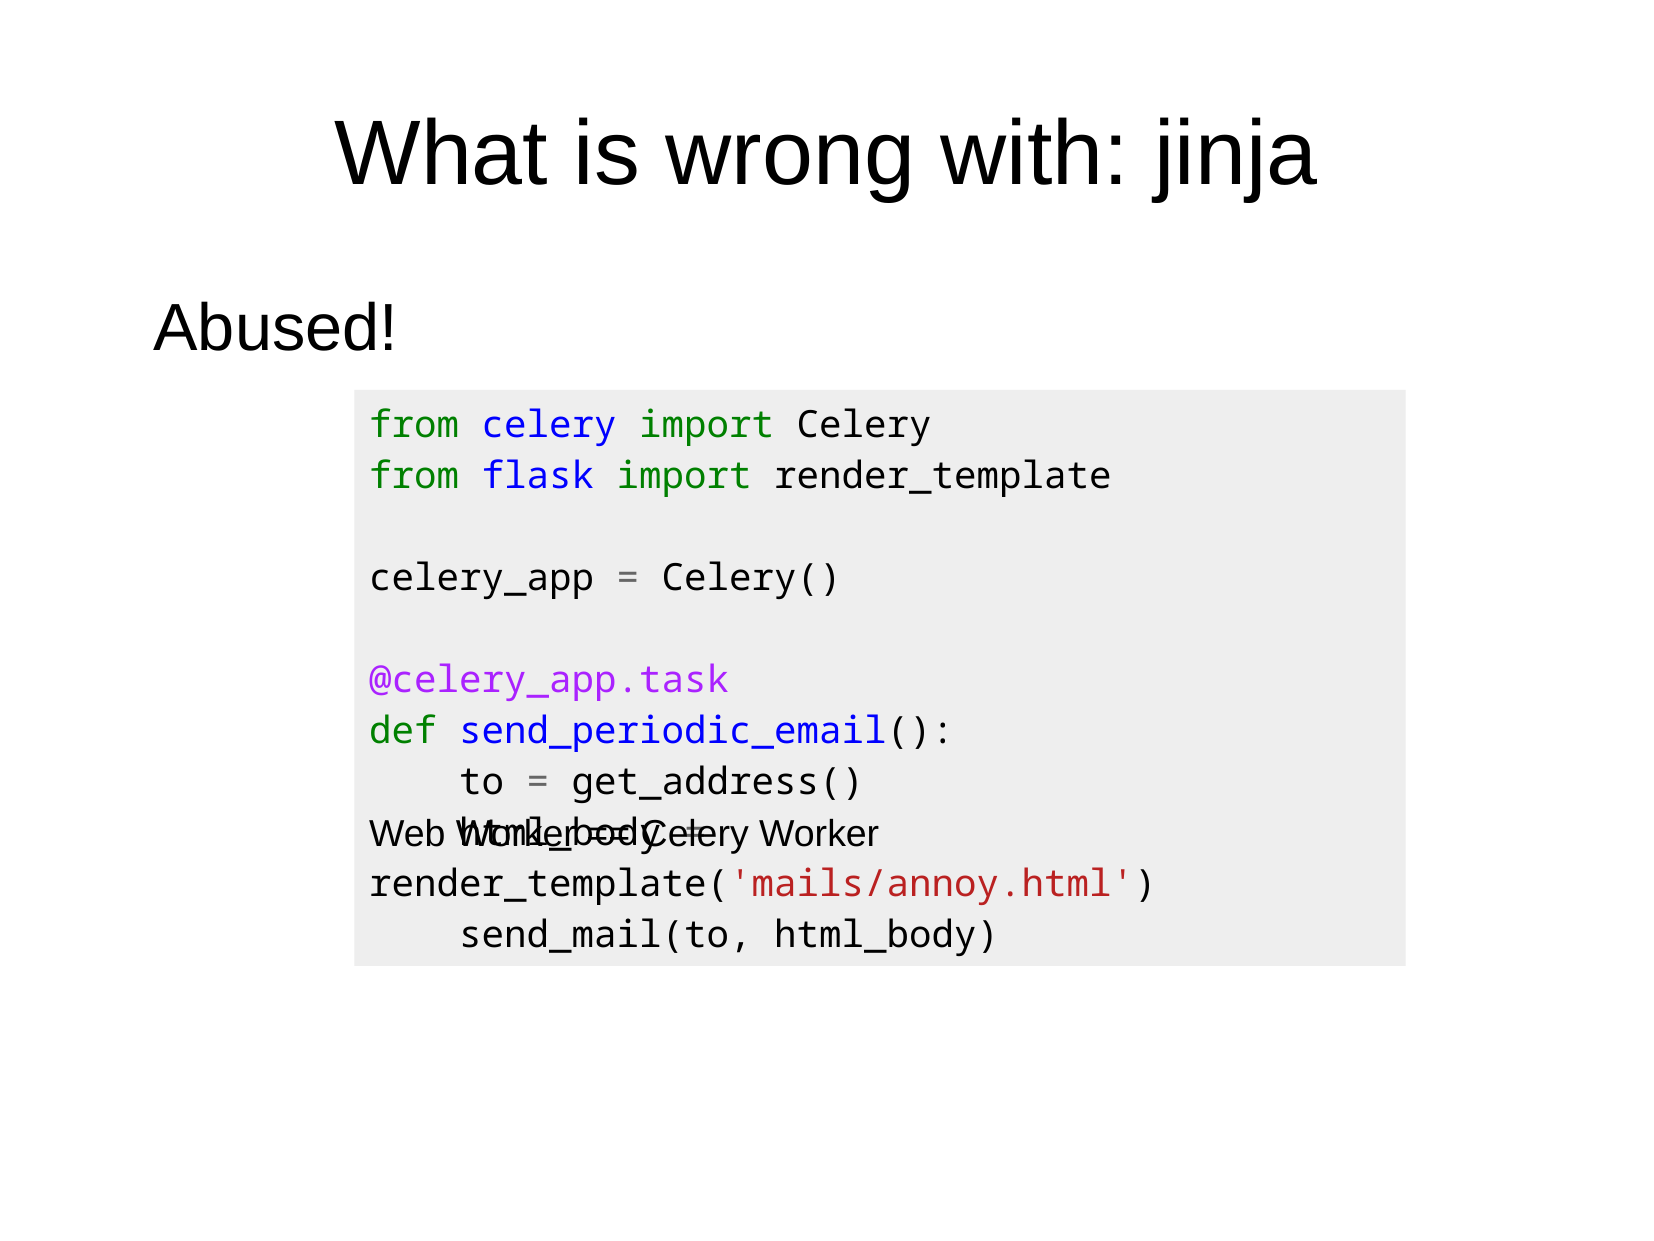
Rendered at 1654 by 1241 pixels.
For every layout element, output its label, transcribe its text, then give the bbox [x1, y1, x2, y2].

text_box from celery import Celery from flask import render_template celery_app = Celery() @celery_app.task def send_periodic_email(): to = get_address() html_body = render_template('mails/annoy.html') send_mail(to, html_body) [354, 389, 1406, 782]
title What is wrong with: jinja [82, 49, 1571, 257]
text_box Web Worker == Celery Worker [354, 805, 895, 863]
list Abused! [82, 290, 1571, 945]
